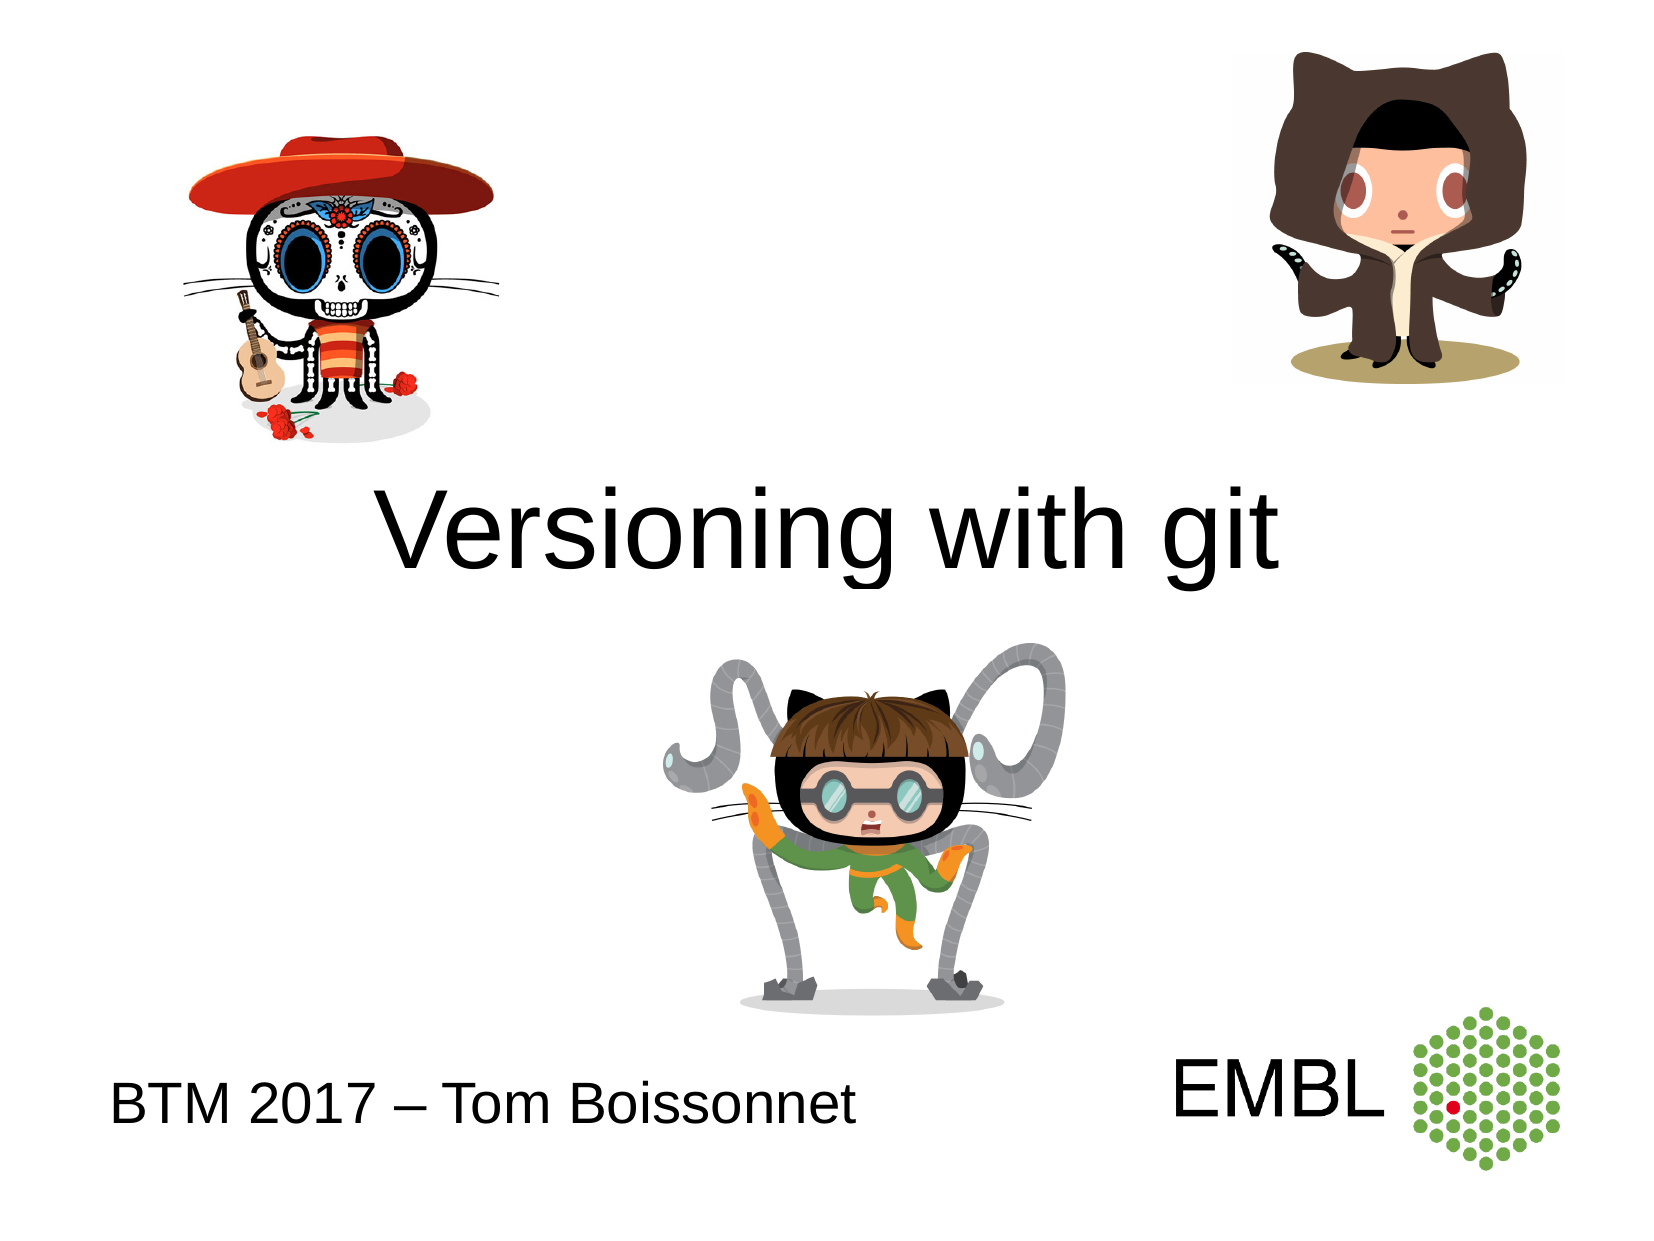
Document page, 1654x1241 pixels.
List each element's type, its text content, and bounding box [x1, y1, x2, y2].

text_box BTM 2017 – Tom Boissonnet [94, 1062, 892, 1143]
picture [624, 589, 1104, 1069]
subtitle Versioning with git [82, 49, 1571, 1010]
picture [1170, 1003, 1565, 1174]
picture [151, 95, 530, 449]
picture [1232, 52, 1564, 384]
